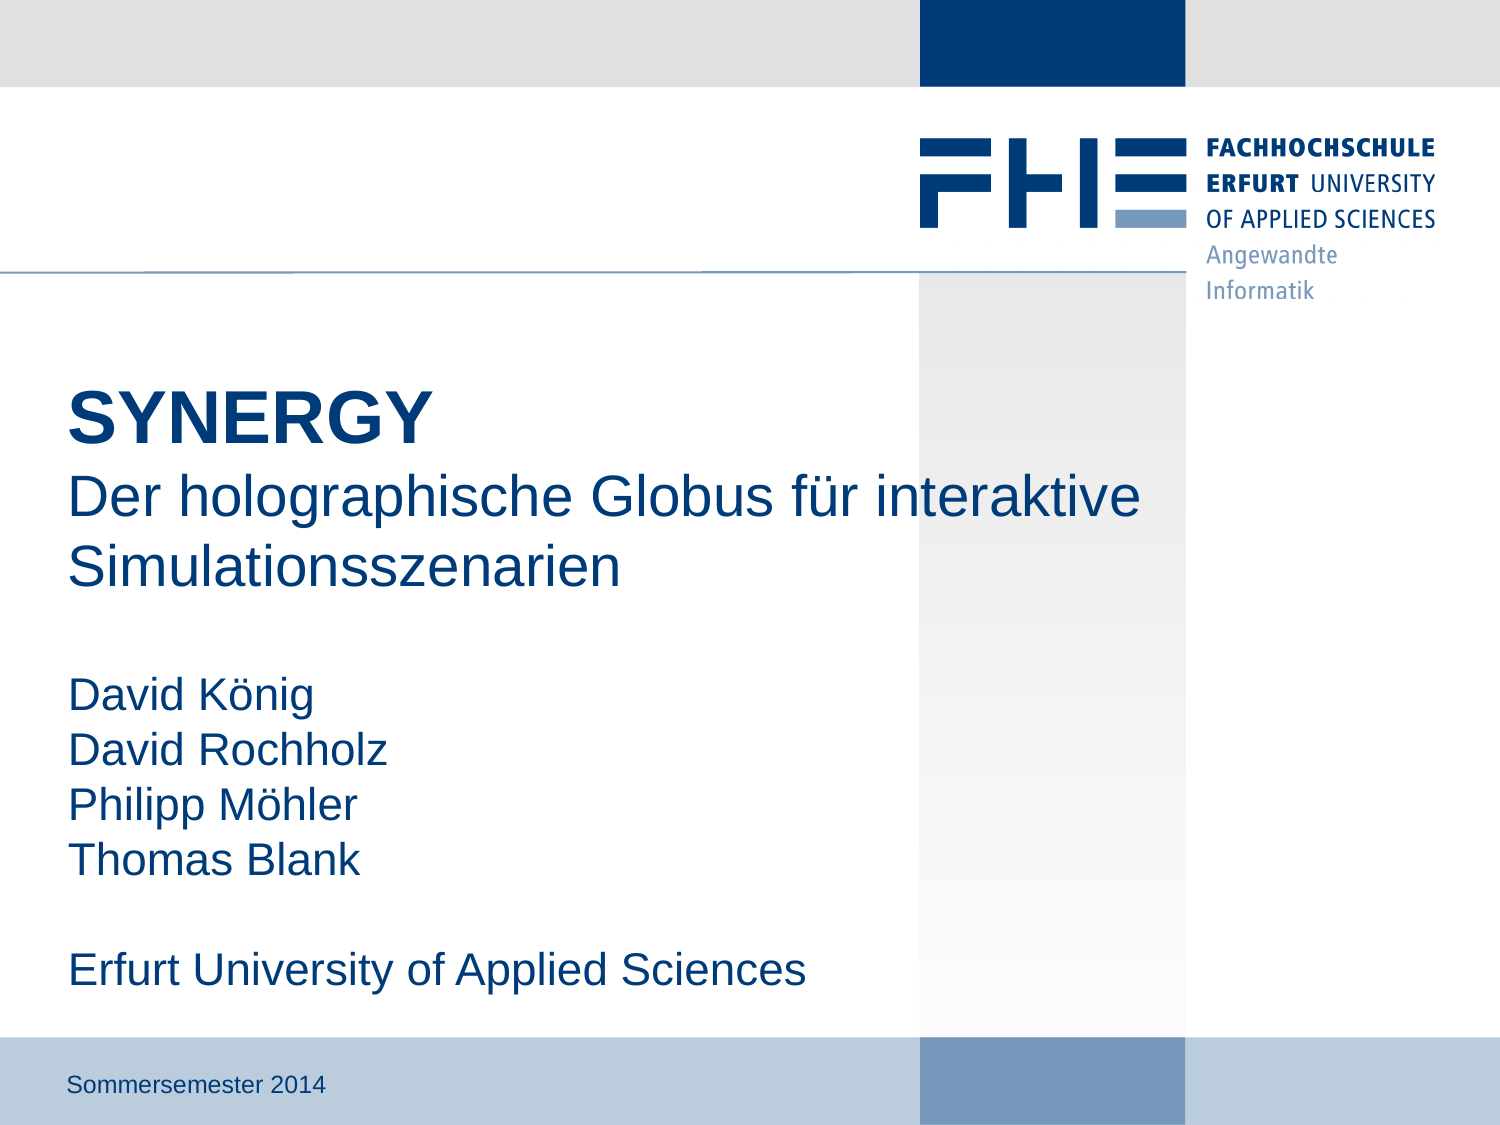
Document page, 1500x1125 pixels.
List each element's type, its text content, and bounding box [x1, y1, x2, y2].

picture [920, 138, 1435, 299]
title SYNERGY Der holographische Globus für interaktive Simulationsszenarien [53, 345, 1471, 622]
subtitle David König David Rochholz Philipp Möhler Thomas Blank Erfurt University of Applied Sciences [53, 657, 1471, 976]
text_box Sommersemester 2014 [51, 1060, 916, 1107]
